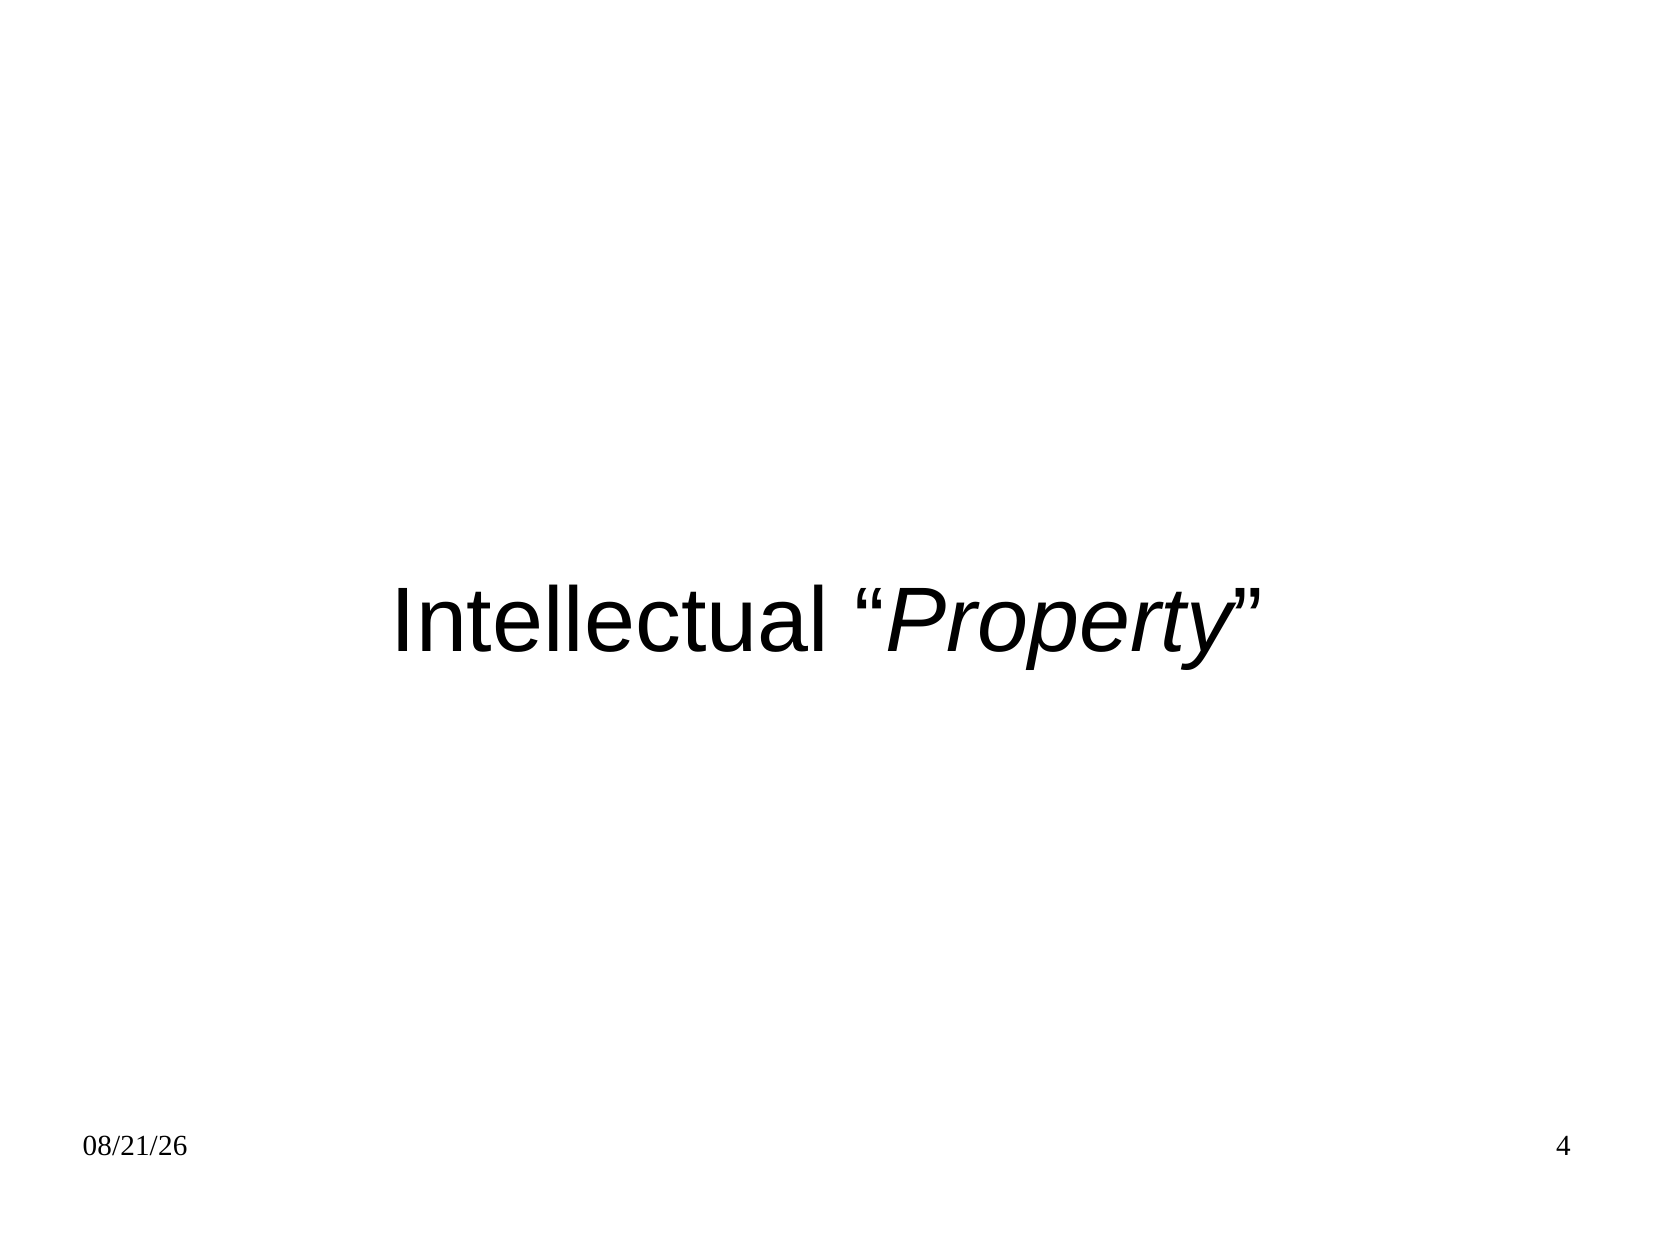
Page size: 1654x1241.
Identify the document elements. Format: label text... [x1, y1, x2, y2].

title Intellectual “Property” [82, 515, 1571, 724]
